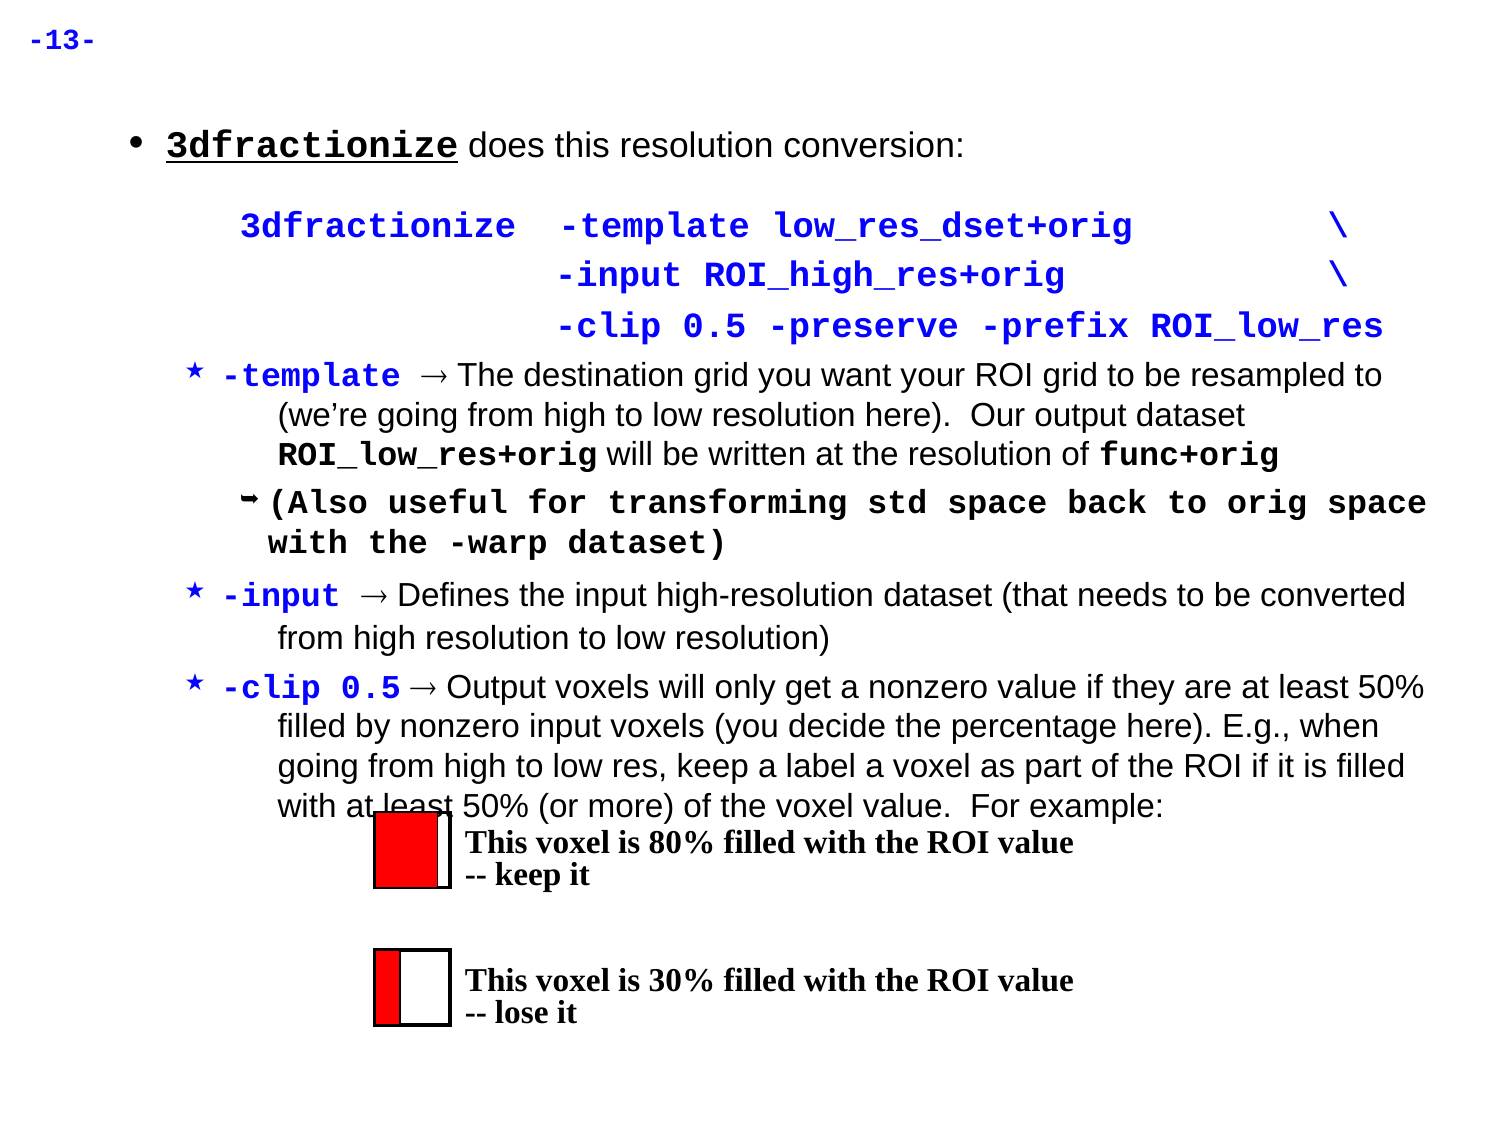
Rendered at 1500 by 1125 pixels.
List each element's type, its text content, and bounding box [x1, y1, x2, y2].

text_box This voxel is 30% filled with the ROI value -- lose it [449, 958, 1101, 1038]
list 3dfractionize does this resolution conversion: 3dfractionize -template low_res_dset+orig \ -input ROI_high_res+orig \ -clip 0.5 -preserve -prefix ROI_low_res -template  The destination grid you want your ROI grid to be resampled to (we’re going from high to low resolution here). Our output dataset ROI_low_res+orig will be written at the resolution of func+orig (Also useful for transforming std space back to orig space with the -warp dataset) -input  Defines the input high-resolution dataset (that needs to be converted from high resolution to low resolution) -clip 0.5  Output voxels will only get a nonzero value if they are at least 50% filled by nonzero input voxels (you decide the percentage here). E.g., when going from high to low res, keep a label a voxel as part of the ROI if it is filled with at least 50% (or more) of the voxel value. For example: [112, 112, 1450, 1063]
text_box [374, 950, 400, 1026]
text_box [375, 812, 438, 888]
text_box This voxel is 80% filled with the ROI value -- keep it [449, 820, 1101, 901]
